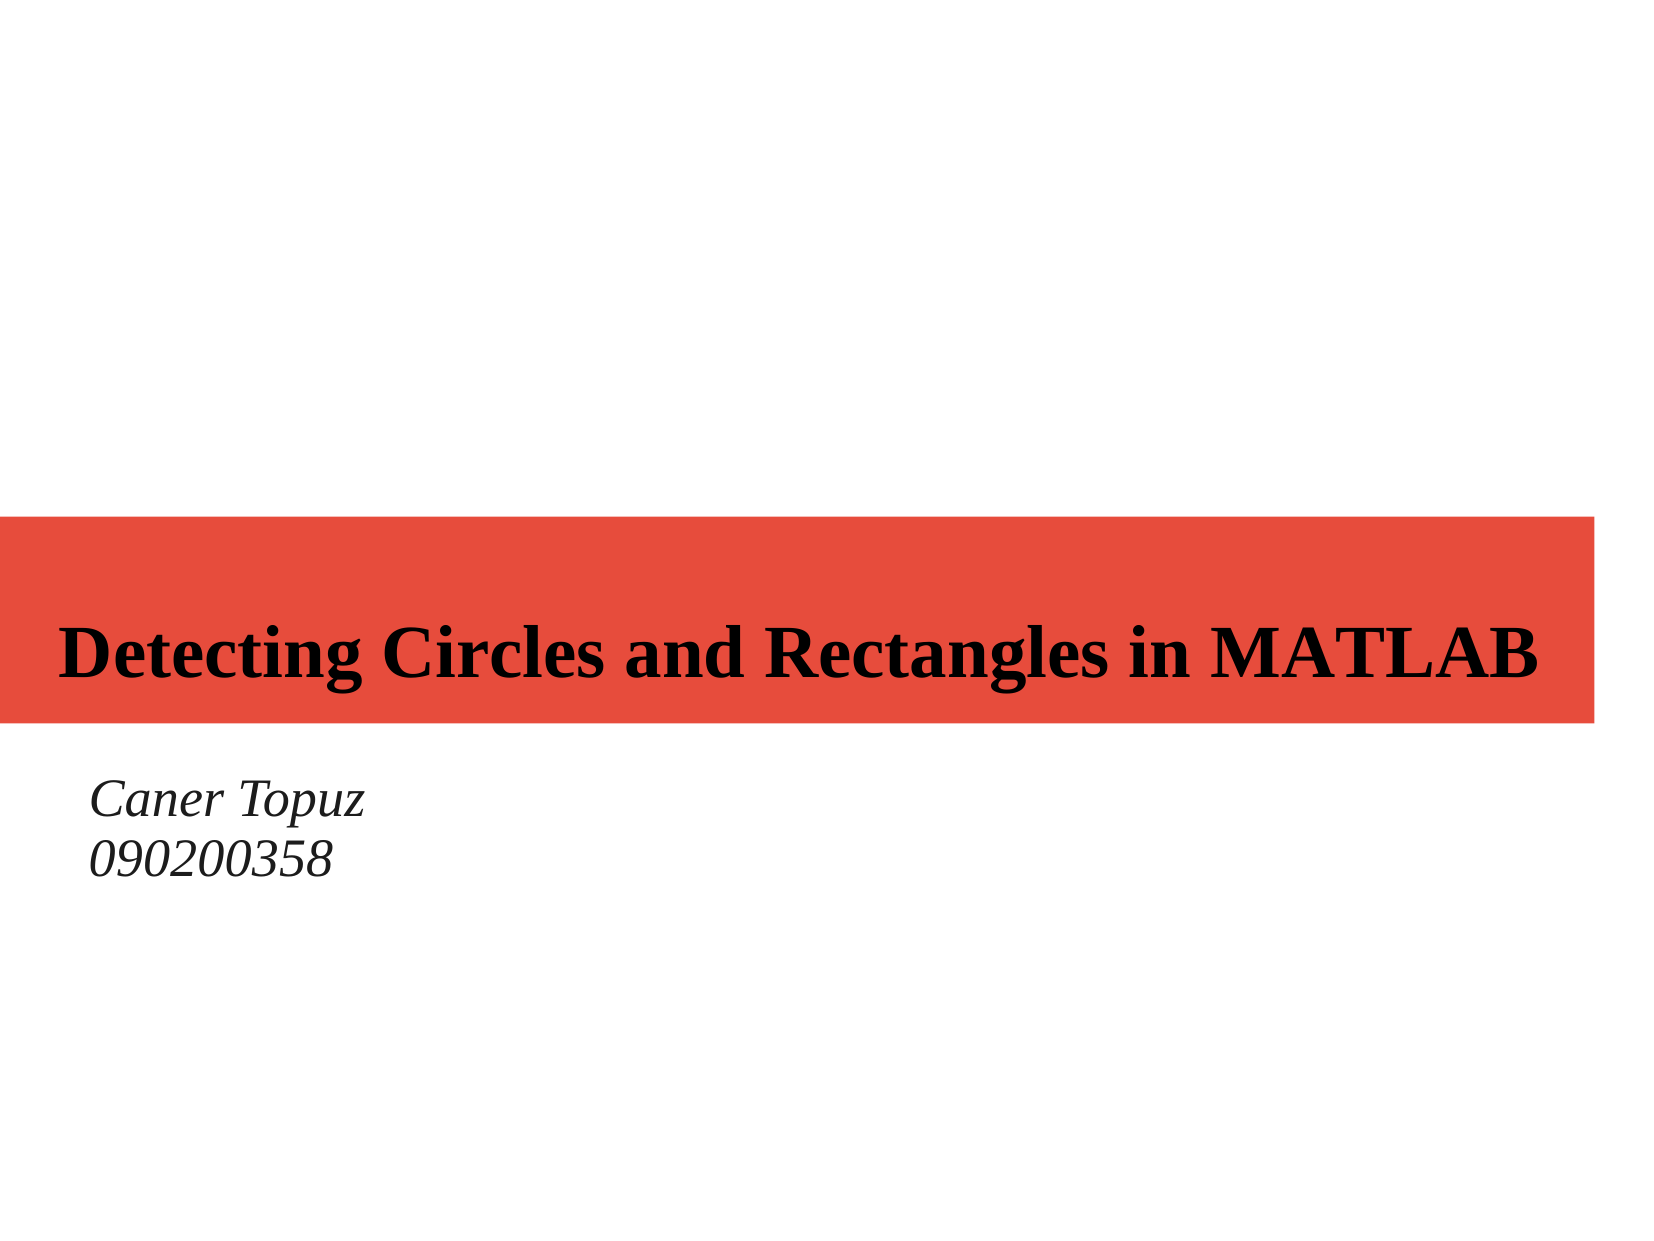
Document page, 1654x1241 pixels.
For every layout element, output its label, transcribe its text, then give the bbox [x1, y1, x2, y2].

title Detecting Circles and Rectangles in MATLAB [59, 546, 1595, 694]
subtitle Caner Topuz 090200358 [88, 767, 1595, 1182]
